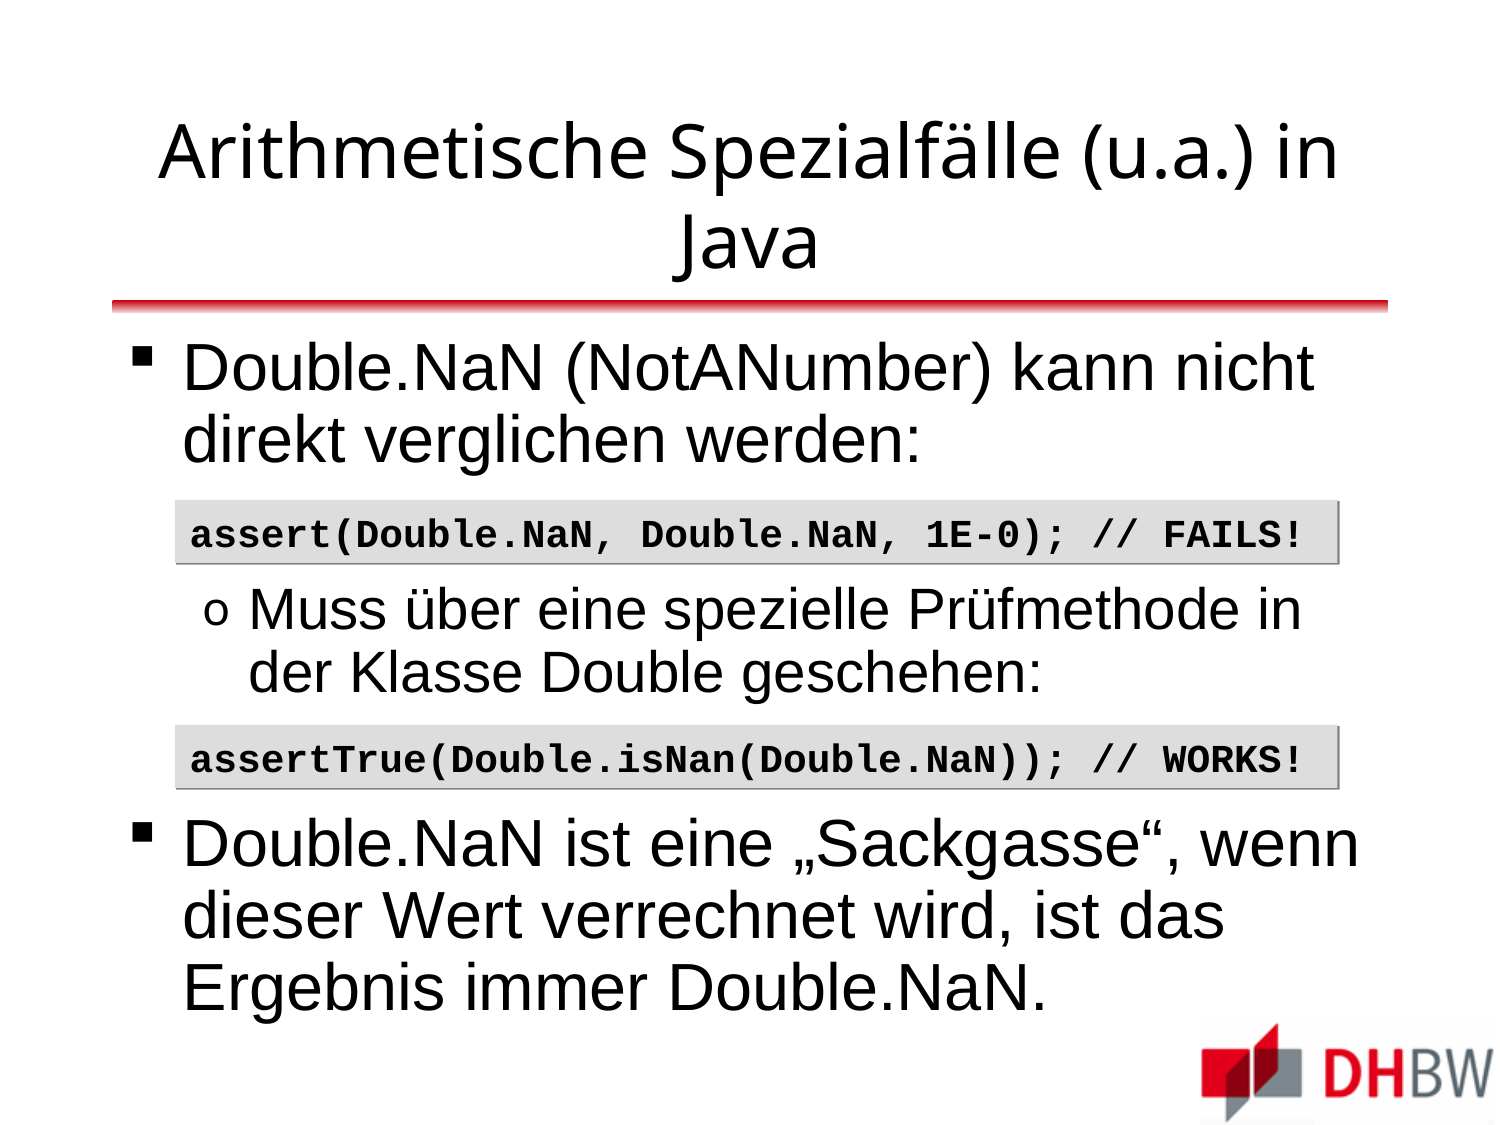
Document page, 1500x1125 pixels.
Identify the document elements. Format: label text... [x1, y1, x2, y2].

text_box assertTrue(Double.isNan(Double.NaN)); // WORKS! [174, 724, 1338, 788]
text_box assert(Double.NaN, Double.NaN, 1E-0); // FAILS! [174, 499, 1338, 563]
list Double.NaN (NotANumber) kann nicht direkt verglichen werden: Muss über eine spezielle Prüfmethode in der Klasse Double geschehen: Double.NaN ist eine „Sackgasse“, wenn dieser Wert verrechnet wird, ist das Ergebnis immer Double.NaN. [112, 324, 1388, 1051]
picture [1200, 1021, 1495, 1125]
title Arithmetische Spezialfälle (u.a.) in Java [112, 76, 1388, 312]
